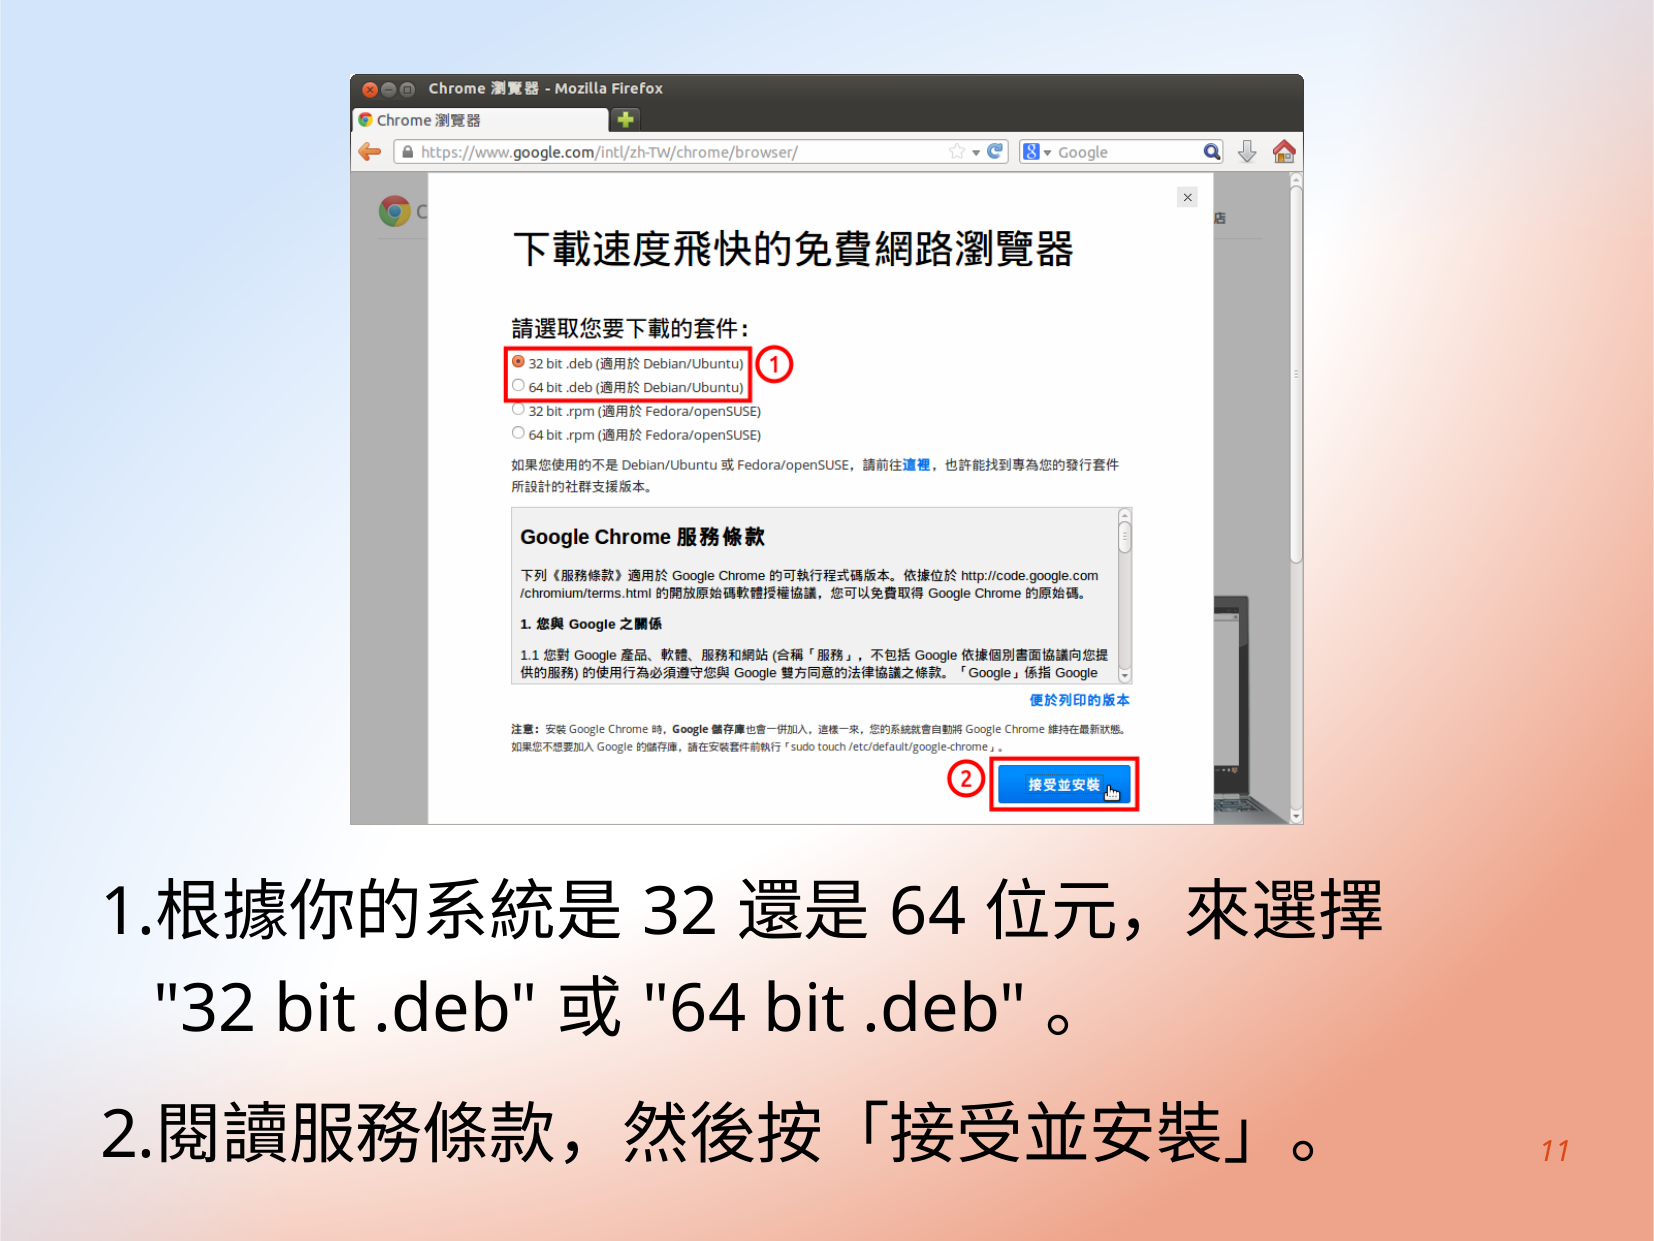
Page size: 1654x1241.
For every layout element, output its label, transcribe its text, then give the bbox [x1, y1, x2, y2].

list 根據你的系統是32還是64位元，來選擇 "32 bit .deb"或"64 bit .deb"。 閱讀服務條款，然後按「接受並安裝」。 [82, 857, 1571, 1201]
picture [0, 0, 1654, 1241]
